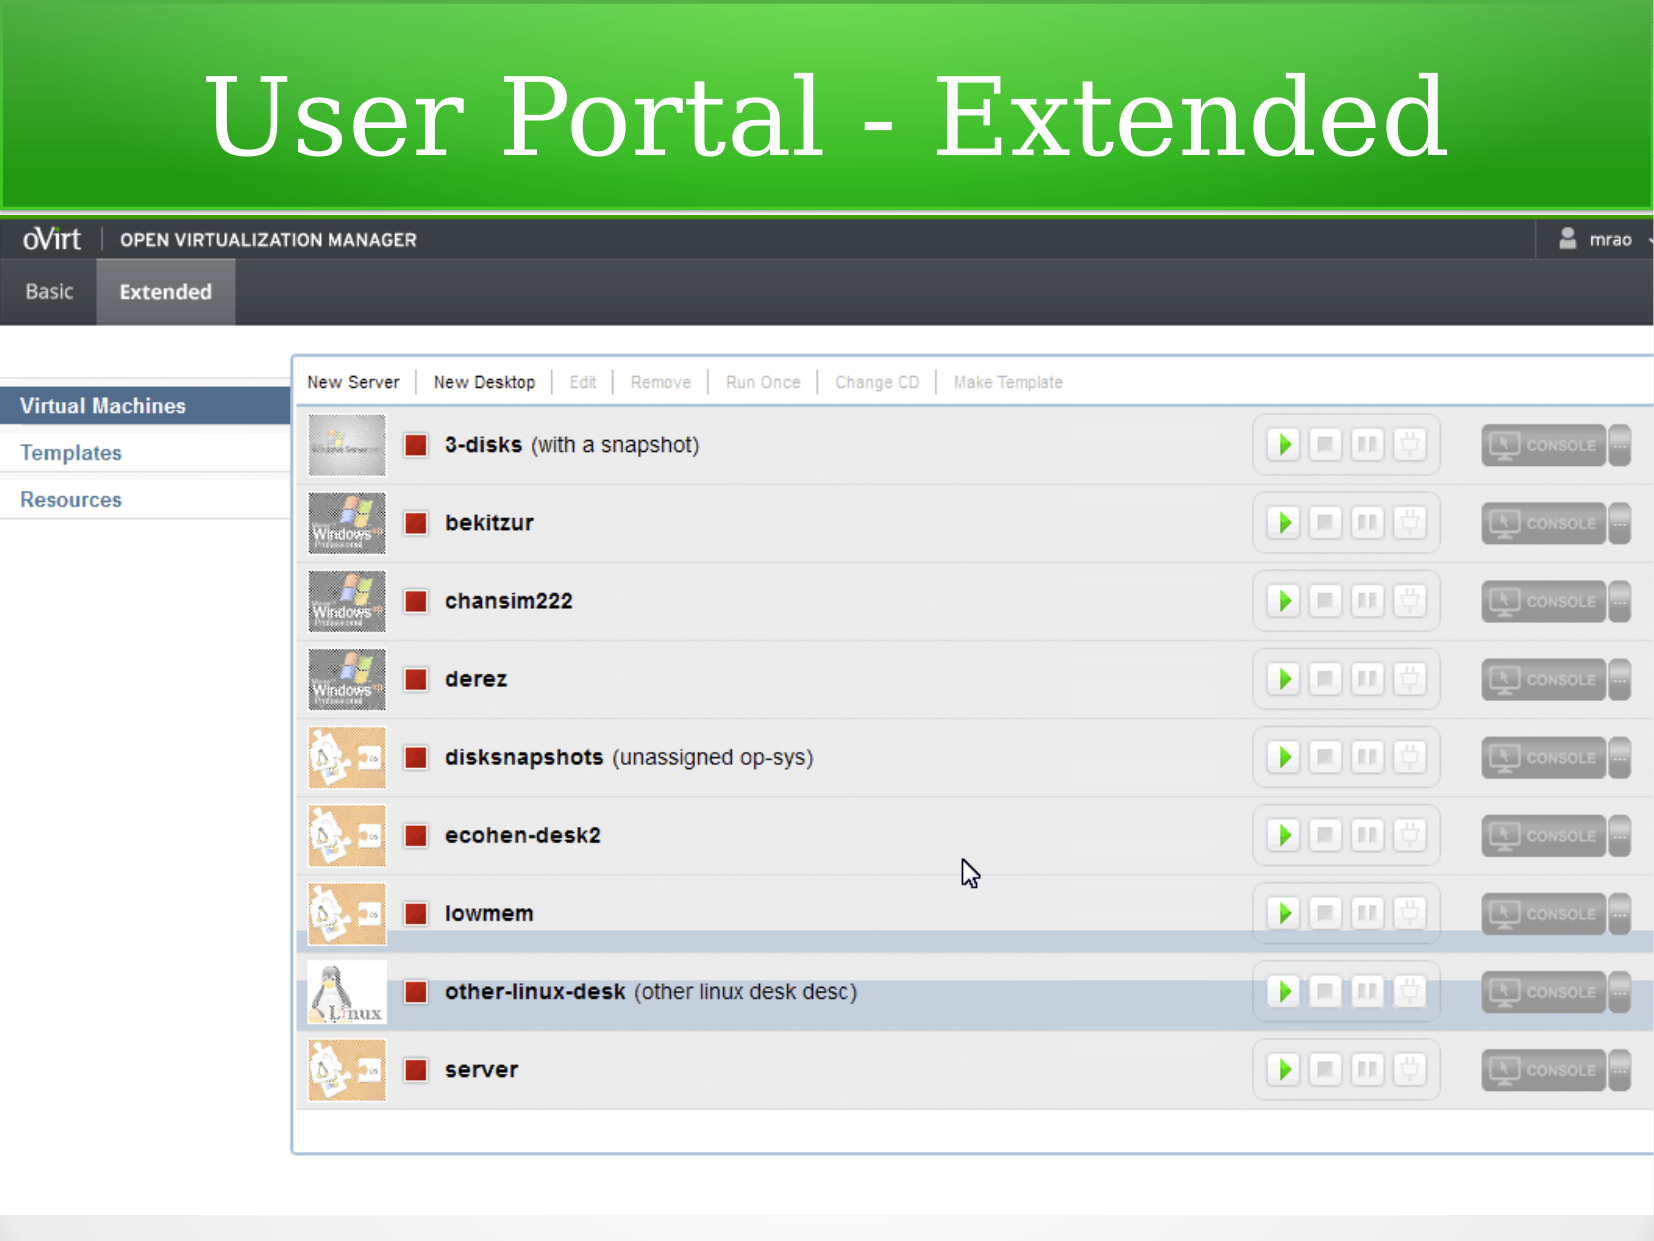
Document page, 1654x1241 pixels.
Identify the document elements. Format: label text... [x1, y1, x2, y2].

title User Portal - Extended [82, 47, 1571, 189]
picture [0, 215, 1654, 1216]
